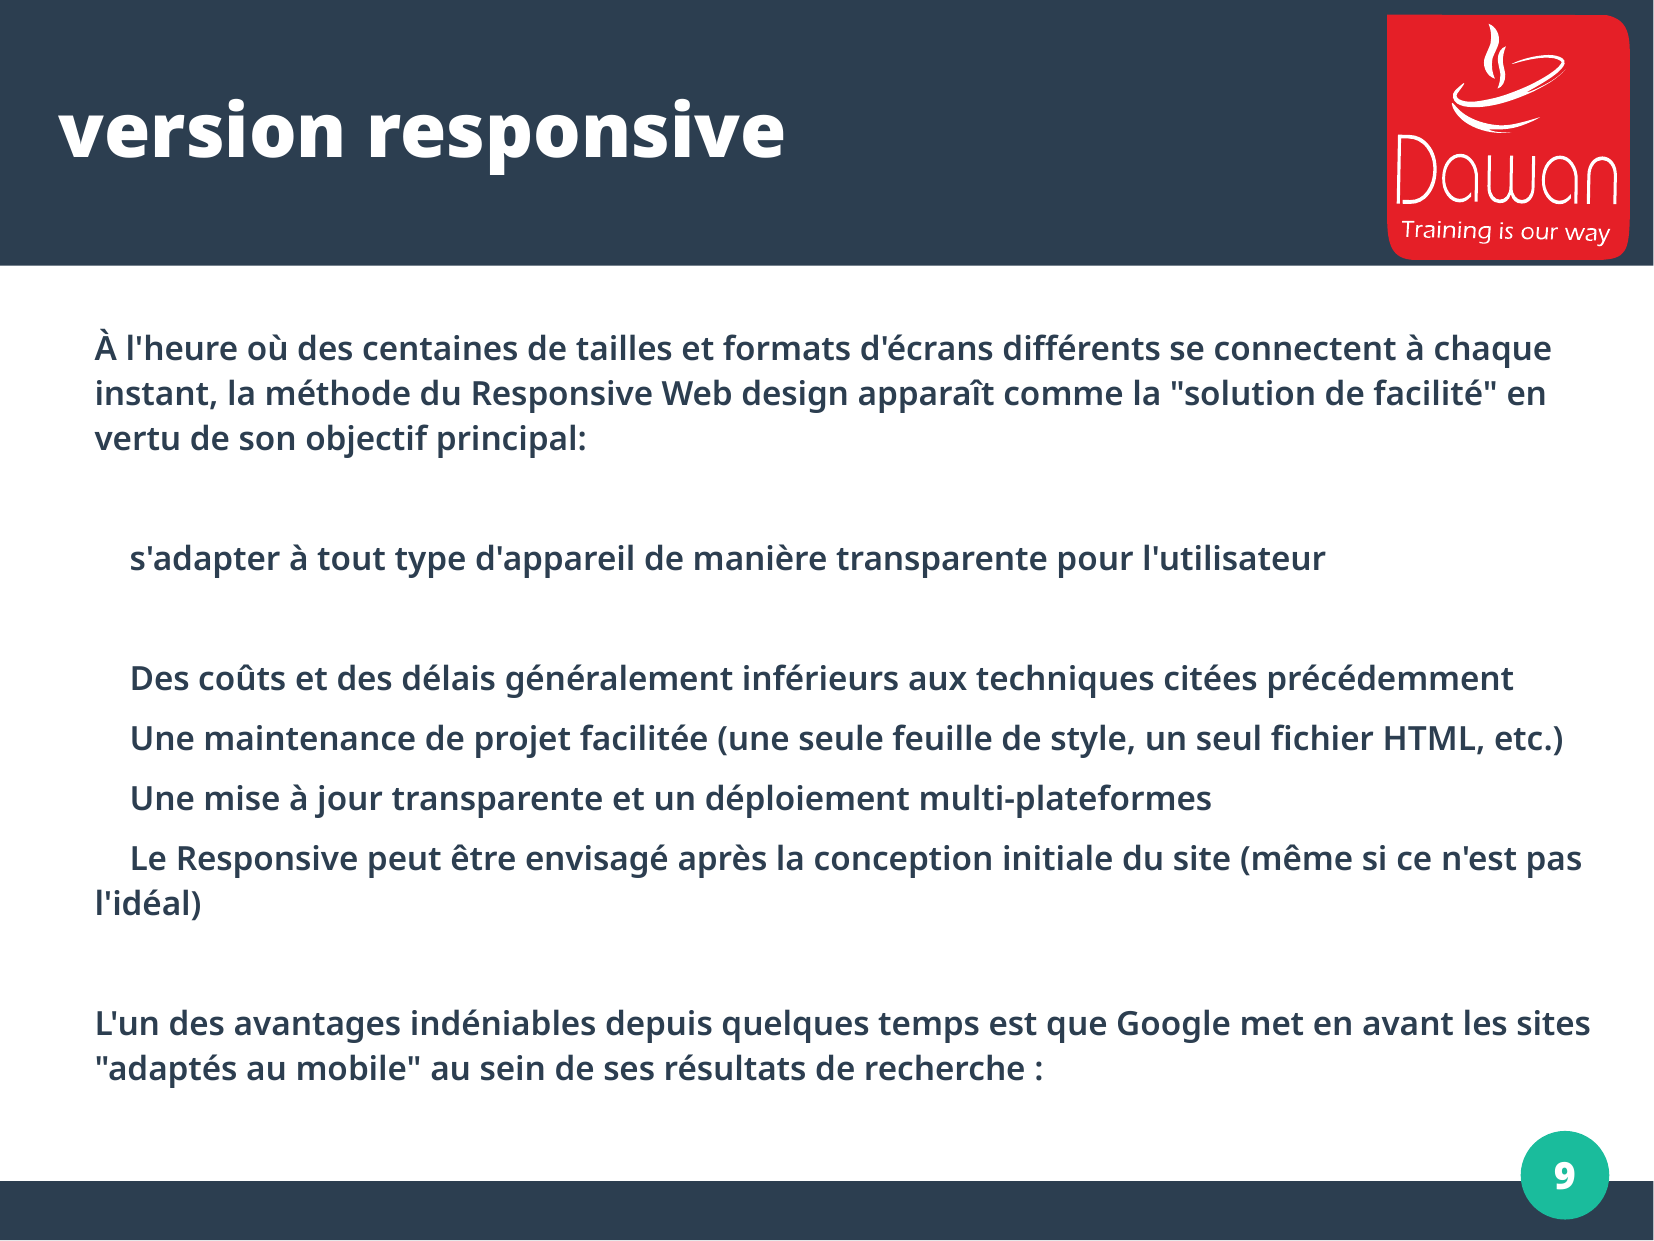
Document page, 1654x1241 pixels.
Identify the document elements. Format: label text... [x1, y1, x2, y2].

title version responsive [59, 49, 1387, 207]
picture [1387, 14, 1630, 260]
list À l'heure où des centaines de tailles et formats d'écrans différents se connectent à chaque instant, la méthode du Responsive Web design apparaît comme la "solution de facilité" en vertu de son objectif principal: s'adapter à tout type d'appareil de manière transparente pour l'utilisateur Des coûts et des délais généralement inférieurs aux techniques citées précédemment Une maintenance de projet facilitée (une seule feuille de style, un seul fichier HTML, etc.) Une mise à jour transparente et un déploiement multi-plateformes Le Responsive peut être envisagé après la conception initiale du site (même si ce n'est pas l'idéal) L'un des avantages indéniables depuis quelques temps est que Google met en avant les sites "adaptés au mobile" au sein de ses résultats de recherche : [59, 324, 1595, 1152]
